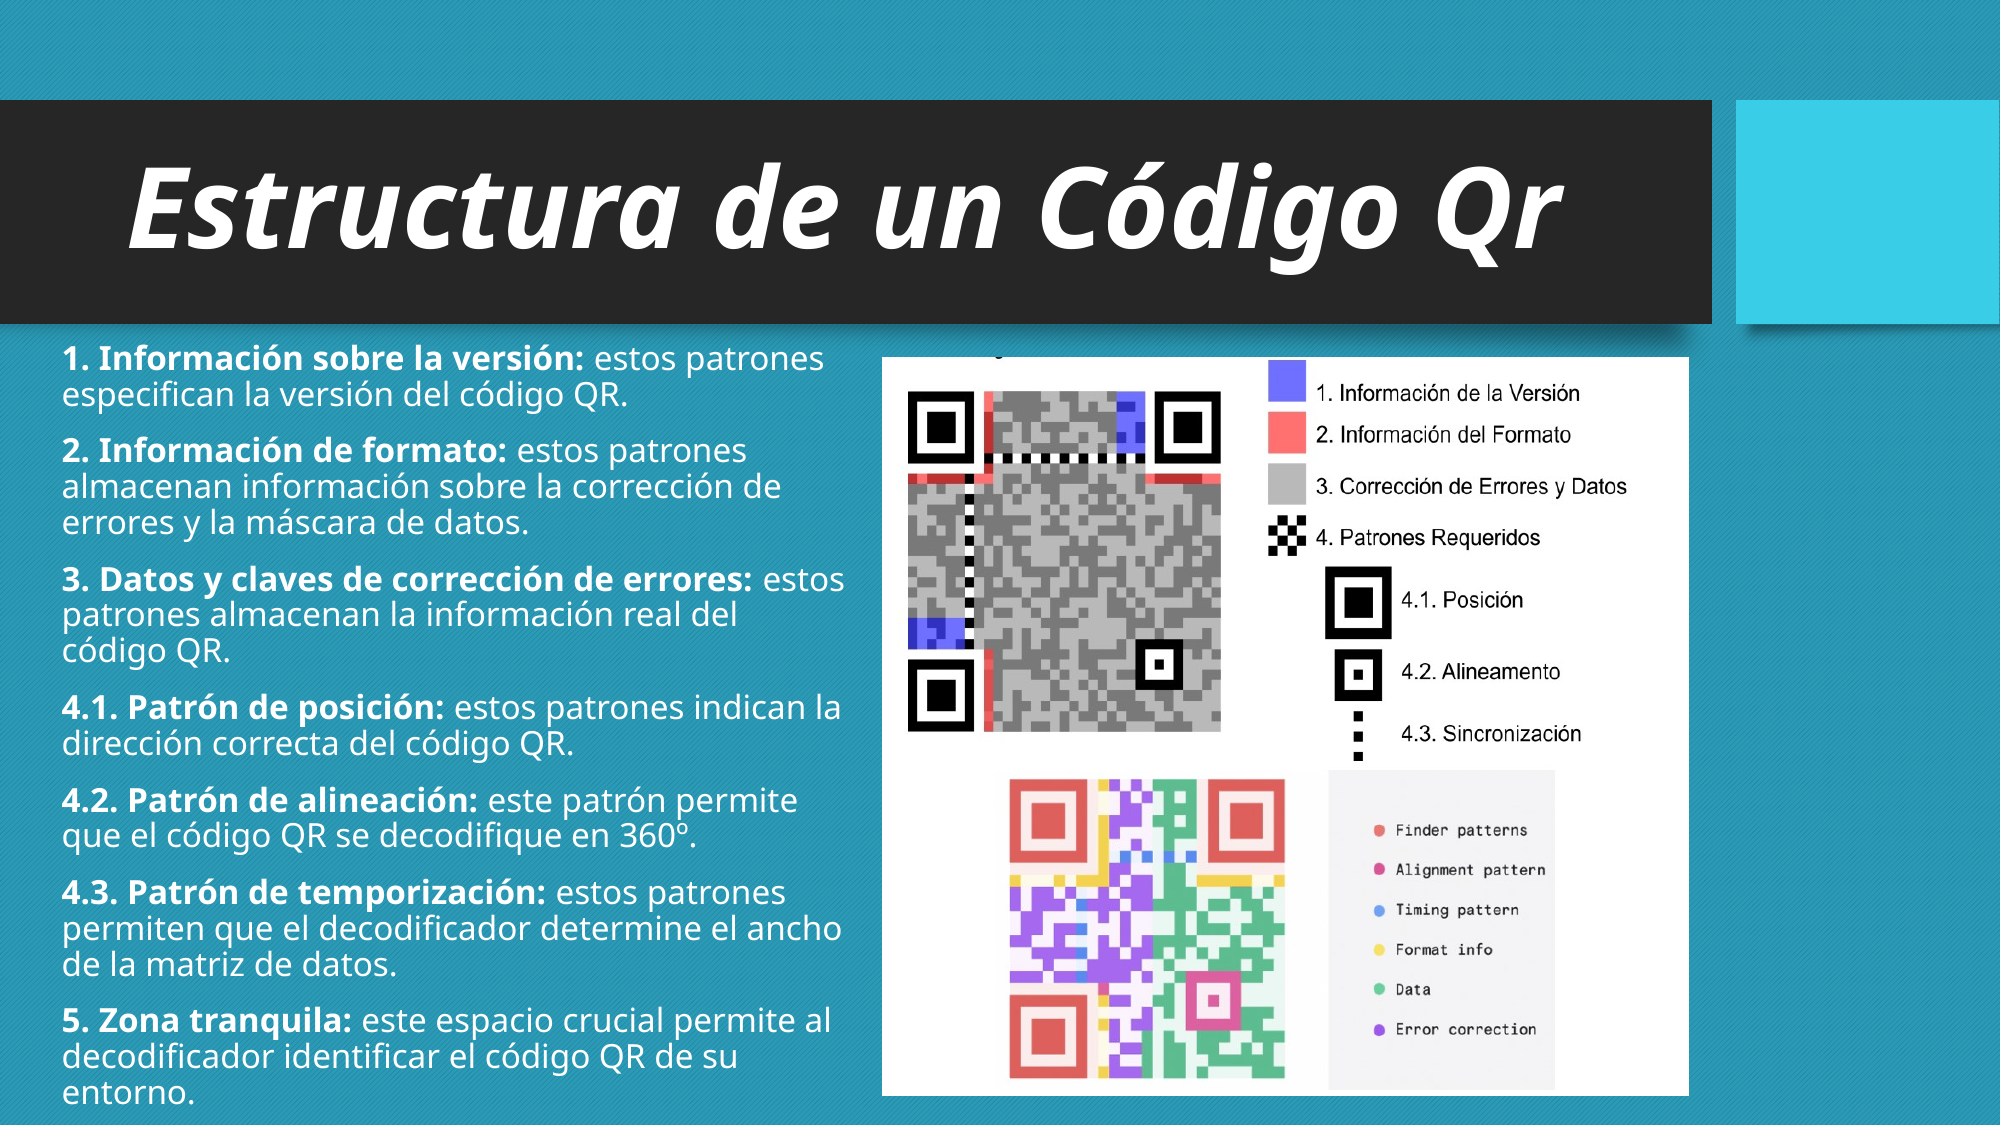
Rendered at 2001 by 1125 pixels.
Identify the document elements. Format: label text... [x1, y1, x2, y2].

picture [1736, 323, 2000, 348]
picture [0, 323, 1713, 1096]
title Estructura de un Código Qr [111, 123, 1689, 301]
list 1. Información sobre la versión: estos patrones especifican la versión del código QR. 2. Información de formato: estos patrones almacenan información sobre la corrección de errores y la máscara de datos. 3. Datos y claves de corrección de errores: estos patrones almacenan la información real del código QR. 4.1. Patrón de posición: estos patrones indican la dirección correcta del código QR. 4.2. Patrón de alineación: este patrón permite que el código QR se decodifique en 360º. 4.3. Patrón de temporización: estos patrones permiten que el decodificador determine el ancho de la matriz de datos. 5. Zona tranquila: este espacio crucial permite al decodificador identificar el código QR de su entorno. [46, 333, 865, 1120]
